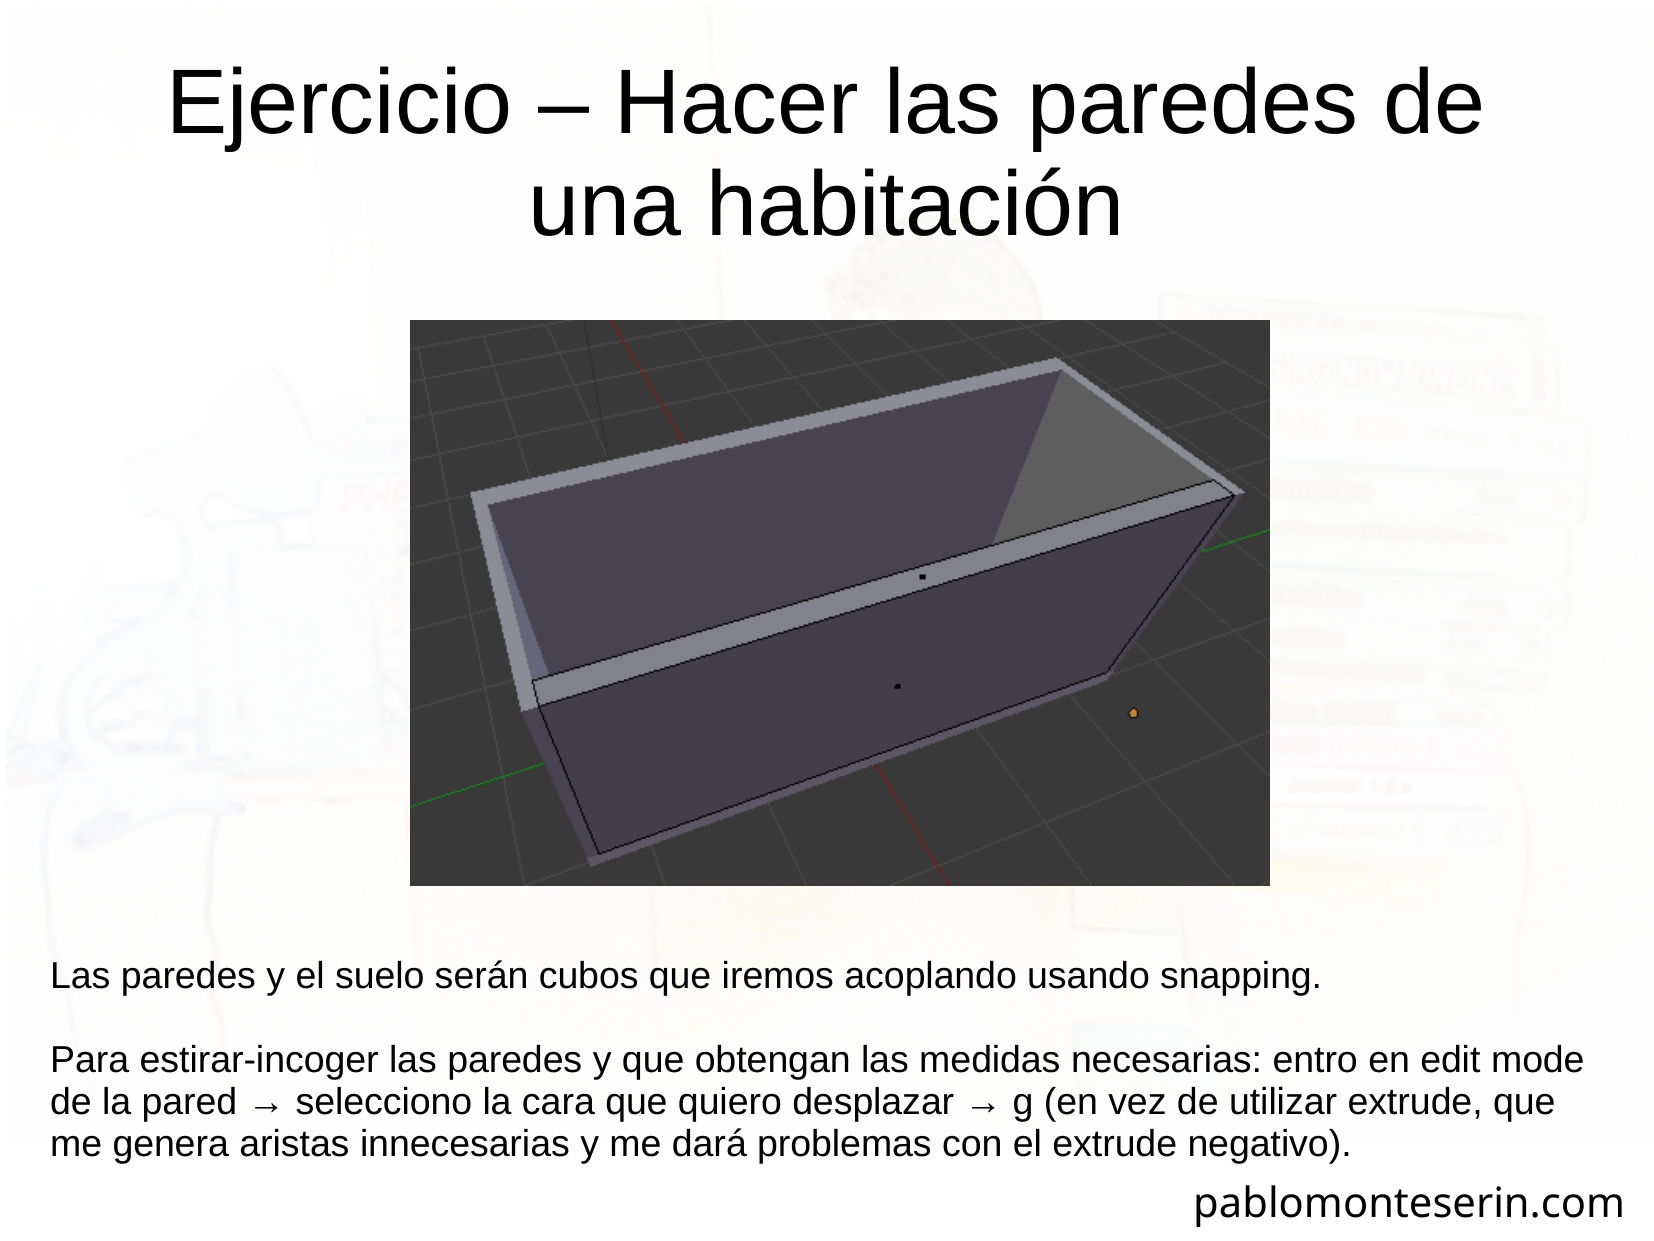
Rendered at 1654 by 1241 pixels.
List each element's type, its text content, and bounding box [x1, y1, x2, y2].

text_box Las paredes y el suelo serán cubos que iremos acoplando usando snapping. Para estirar-incoger las paredes y que obtengan las medidas necesarias: entro en edit mode de la pared → selecciono la cara que quiero desplazar → g (en vez de utilizar extrude, que me genera aristas innecesarias y me dará problemas con el extrude negativo). [35, 947, 1630, 1172]
picture [5, 3, 1654, 1241]
title Ejercicio – Hacer las paredes de una habitación [82, 49, 1571, 257]
